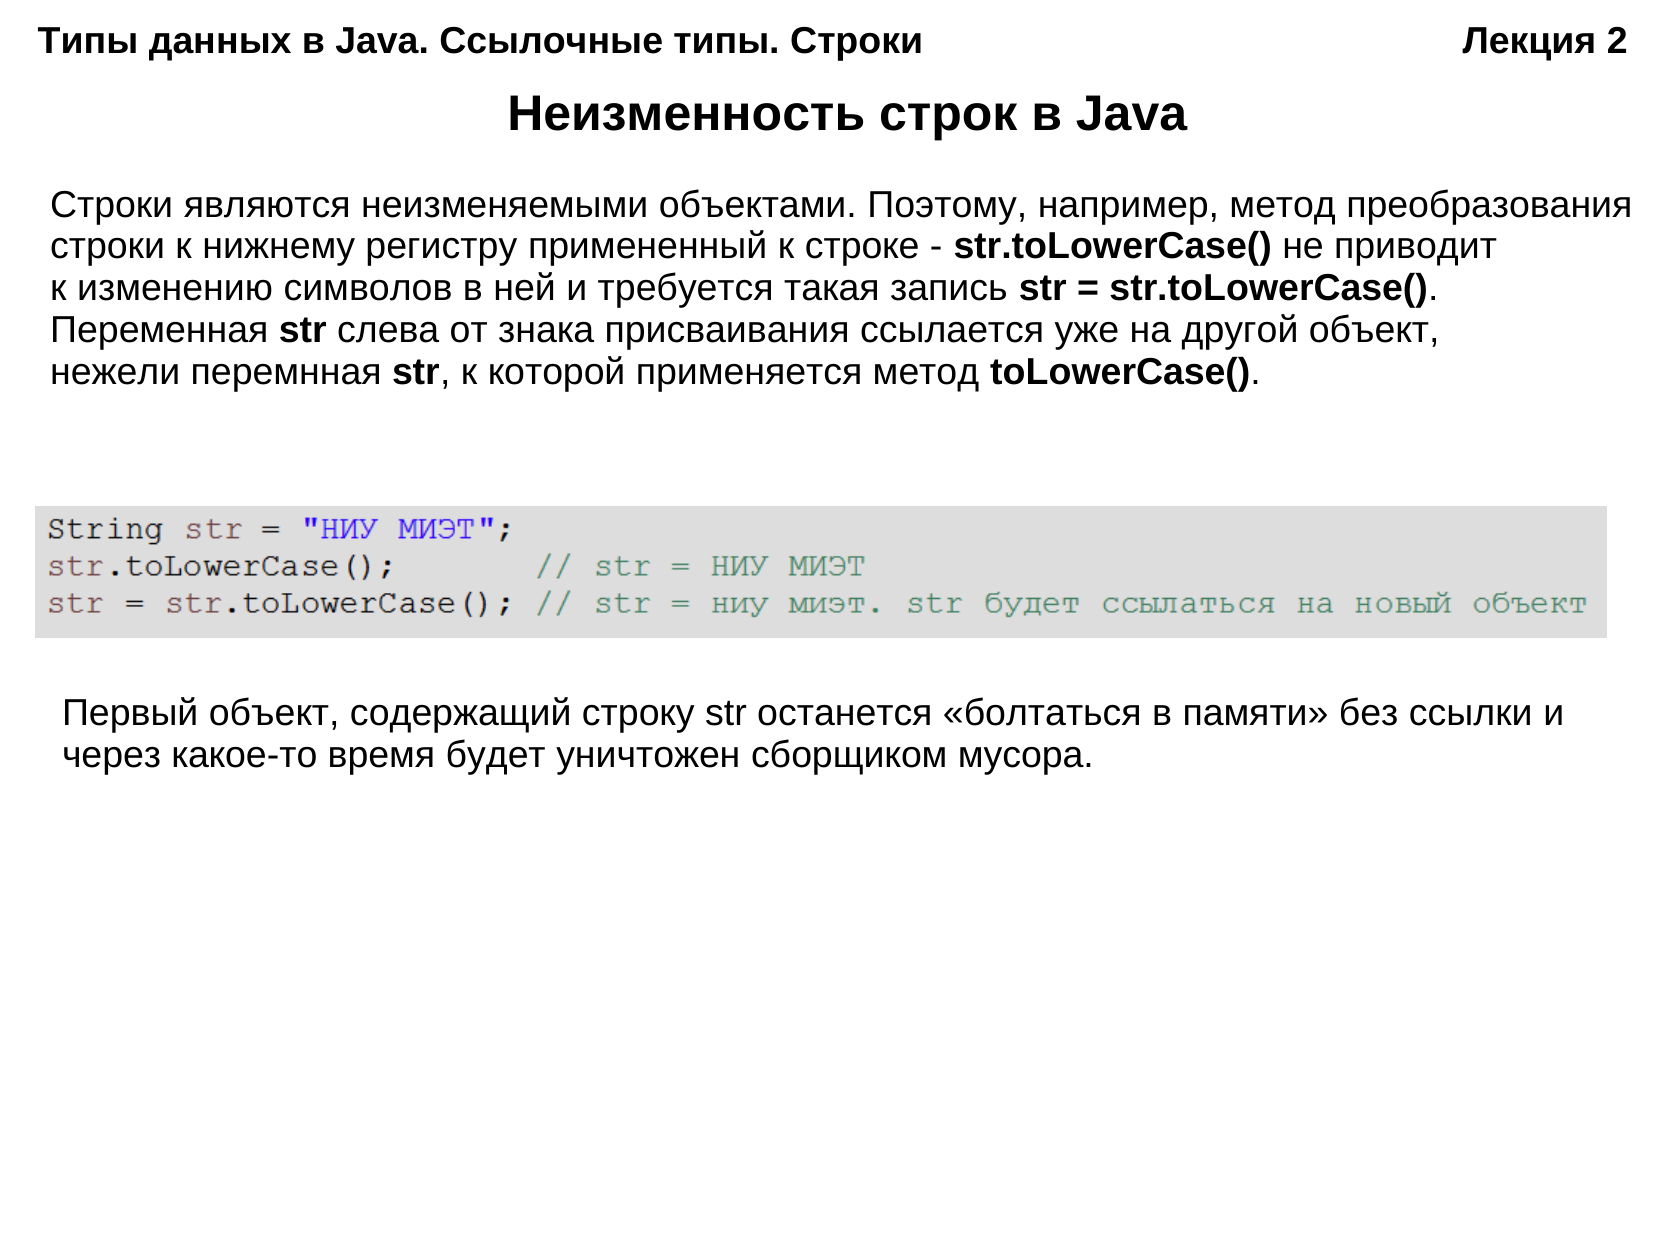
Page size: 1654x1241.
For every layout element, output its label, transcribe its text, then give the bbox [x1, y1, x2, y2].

text_box Первый объект, содержащий строку str останется «болтаться в памяти» без ссылки и через какое-то время будет уничтожен сборщиком мусора. [47, 685, 1607, 784]
text_box Неизменность строк в Java Строки являются неизменяемыми объектами. Поэтому, например, метод преобразования строки к нижнему регистру примененный к строке - str.toLowerCase() не приводит к изменению символов в ней и требуется такая запись str = str.toLowerCase(). Переменная str слева от знака присваивания ссылается уже на другой объект, нежели перемнная str, к которой применяется метод toLowerCase(). [35, 78, 1654, 401]
text_box Типы данных в Java. Ссылочные типы. Строки Лекция 2 [35, 24, 1630, 78]
picture [35, 506, 1607, 638]
